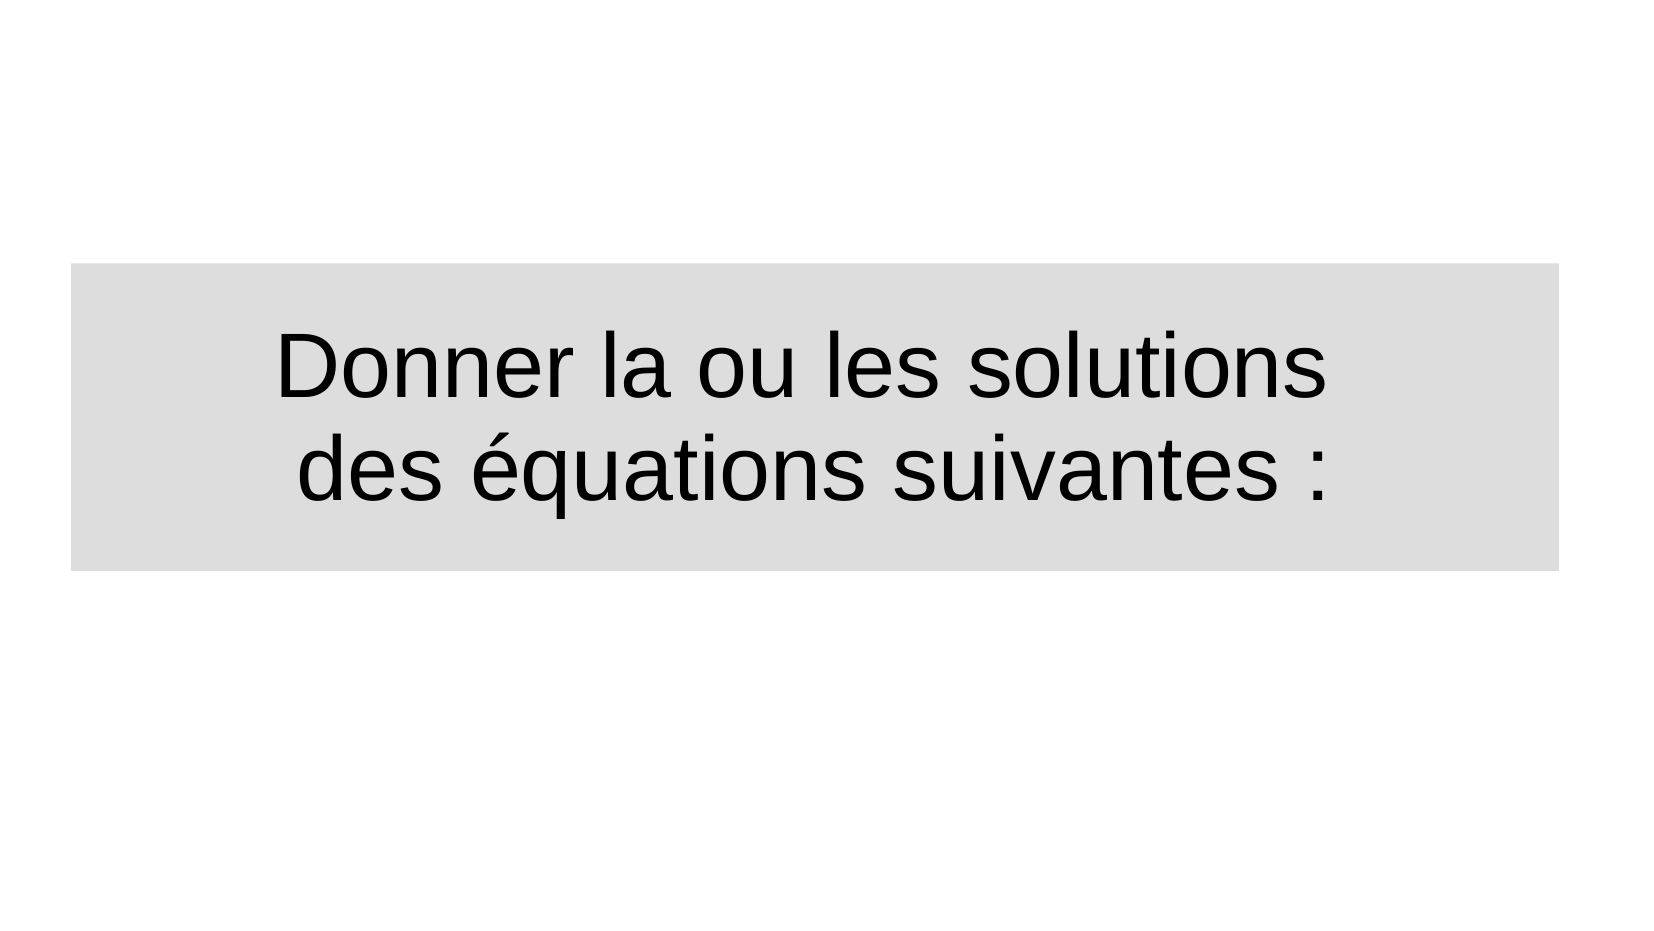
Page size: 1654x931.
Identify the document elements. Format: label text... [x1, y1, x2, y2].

title Donner la ou les solutions des équations suivantes : [70, 263, 1559, 571]
